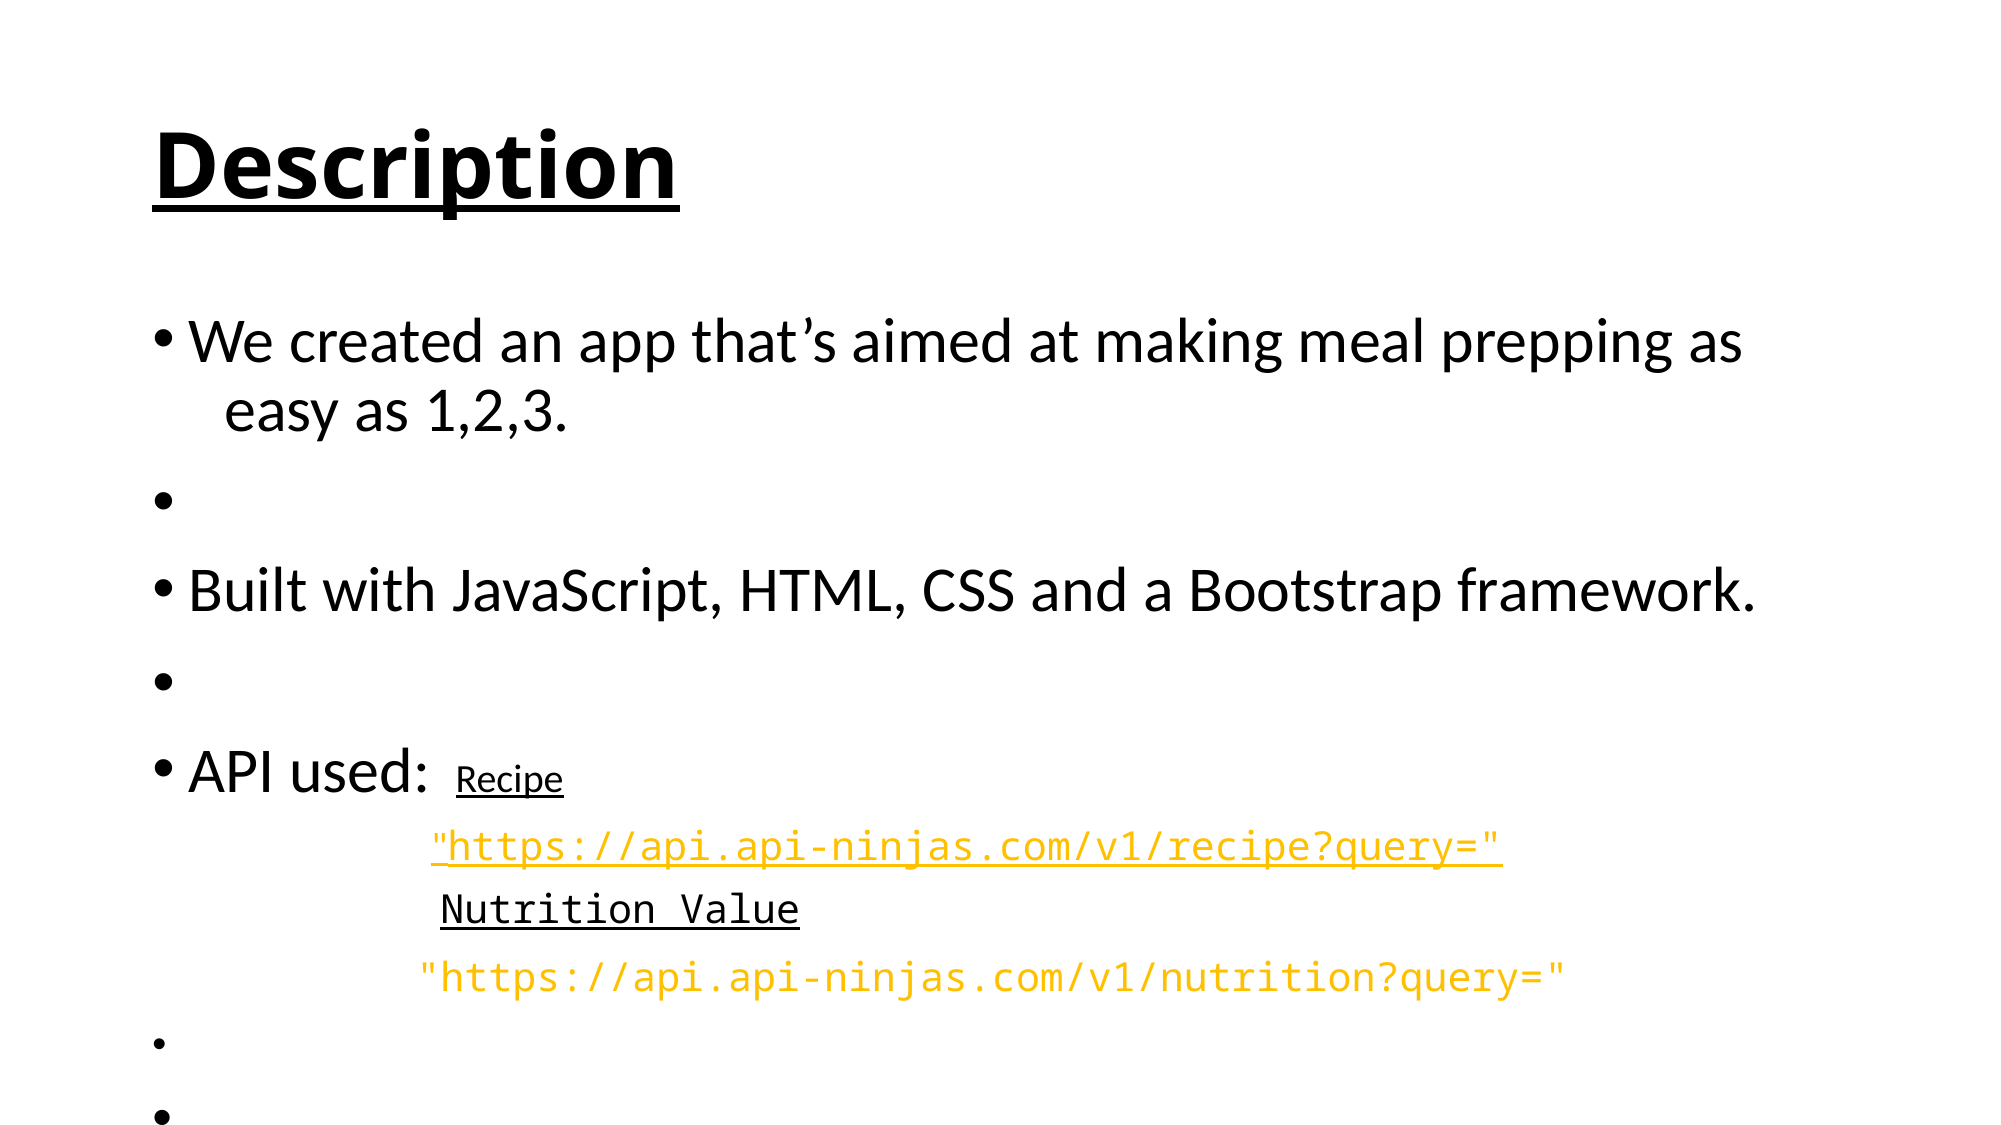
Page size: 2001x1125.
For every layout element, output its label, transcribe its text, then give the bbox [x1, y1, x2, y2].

list We created an app that’s aimed at making meal prepping as easy as 1,2,3. Built with JavaScript, HTML, CSS and a Bootstrap framework. API used: Recipe "https://api.api-ninjas.com/v1/recipe?query=" Nutrition Value "https://api.api-ninjas.com/v1/nutrition?query=" [137, 299, 1863, 1014]
title Description [137, 59, 1863, 278]
